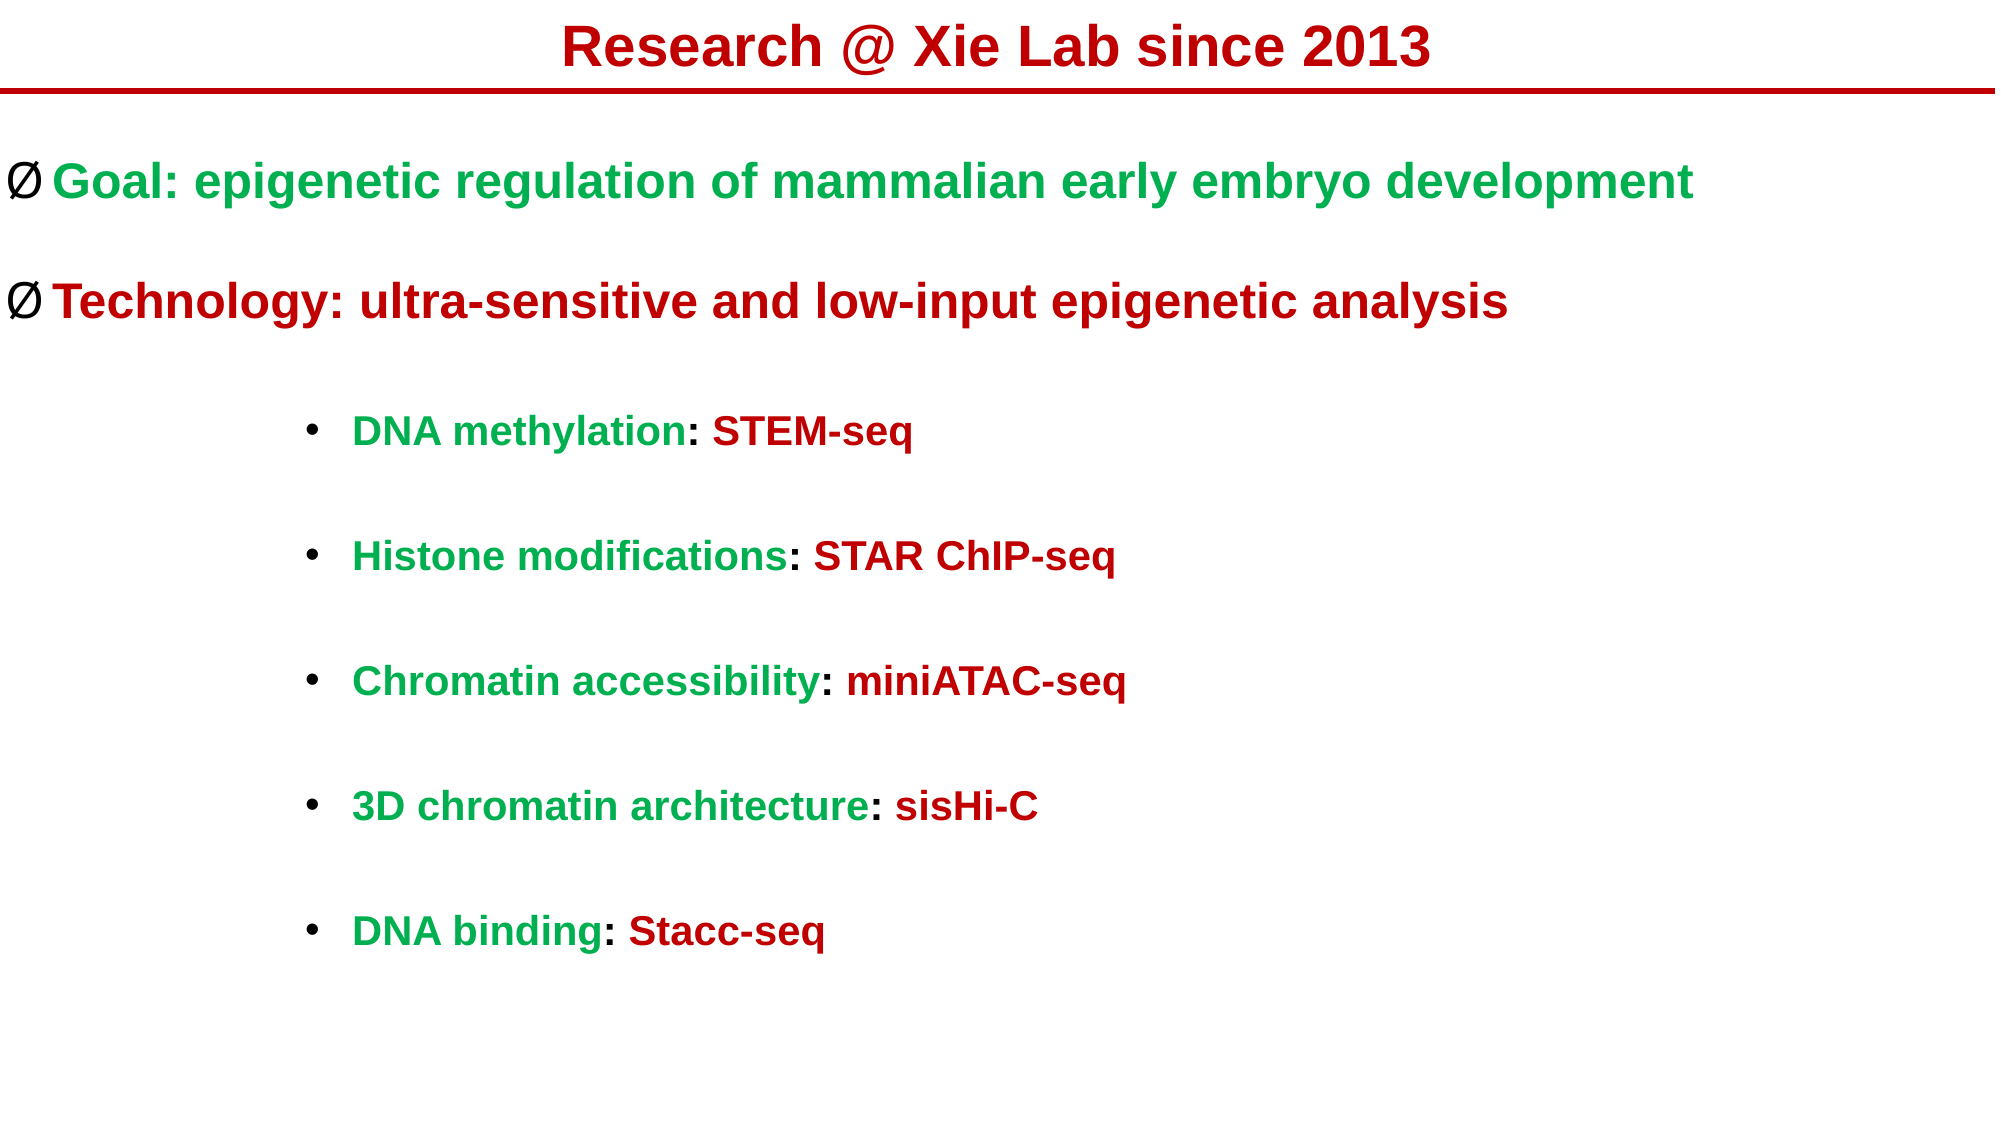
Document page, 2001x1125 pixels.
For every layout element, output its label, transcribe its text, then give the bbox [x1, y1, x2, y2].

text_box Research @ Xie Lab since 2013 [0, 0, 1996, 81]
text_box Goal: epigenetic regulation of mammalian early embryo development Technology: ultra-sensitive and low-input epigenetic analysis DNA methylation: STEM-seq Histone modifications: STAR ChIP-seq Chromatin accessibility: miniATAC-seq 3D chromatin architecture: sisHi-C DNA binding: Stacc-seq [0, 81, 2000, 971]
